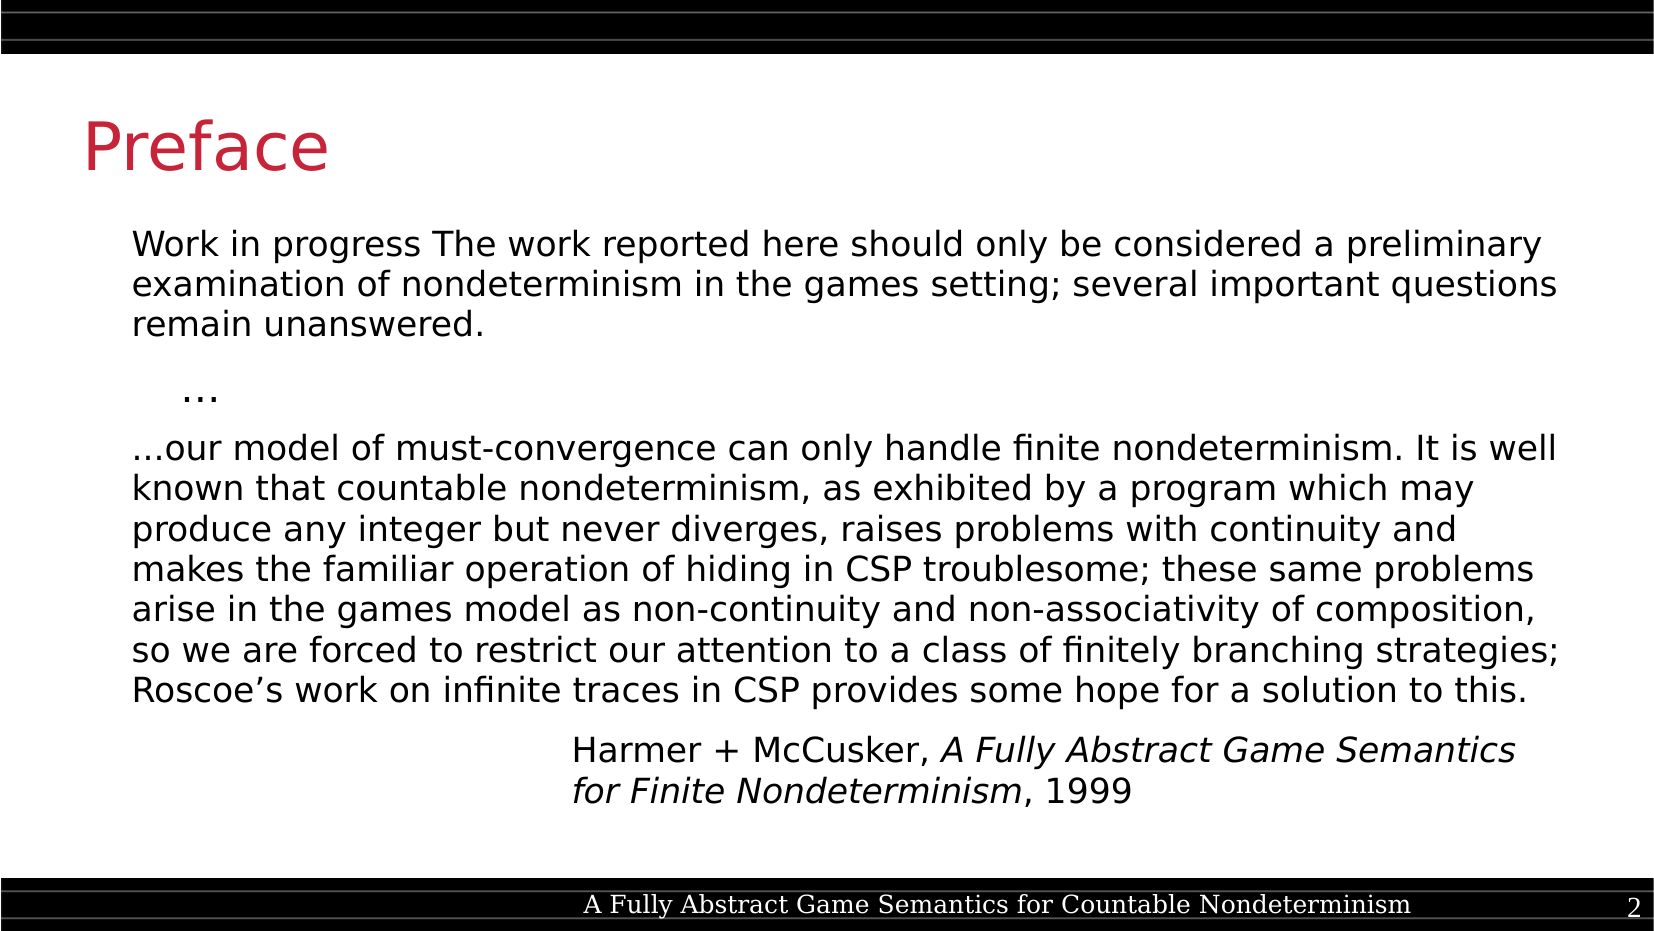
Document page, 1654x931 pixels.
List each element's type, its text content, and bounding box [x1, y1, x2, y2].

picture [1, 0, 1654, 54]
title Preface [82, 69, 1571, 224]
list Work in progress The work reported here should only be considered a preliminary examination of nondeterminism in the games setting; several important questions remain unanswered. … ...our model of must-convergence can only handle finite nondeterminism. It is well known that countable nondeterminism, as exhibited by a program which may produce any integer but never diverges, raises problems with continuity and makes the familiar operation of hiding in CSP troublesome; these same problems arise in the games model as non-continuity and non-associativity of composition, so we are forced to restrict our attention to a class of finitely branching strategies; Roscoe’s work on infinite traces in CSP provides some hope for a solution to this. Harmer + McCusker, A Fully Abstract Game Semantics for Finite Nondeterminism, 1999 [82, 224, 1571, 827]
picture [1, 878, 1654, 931]
